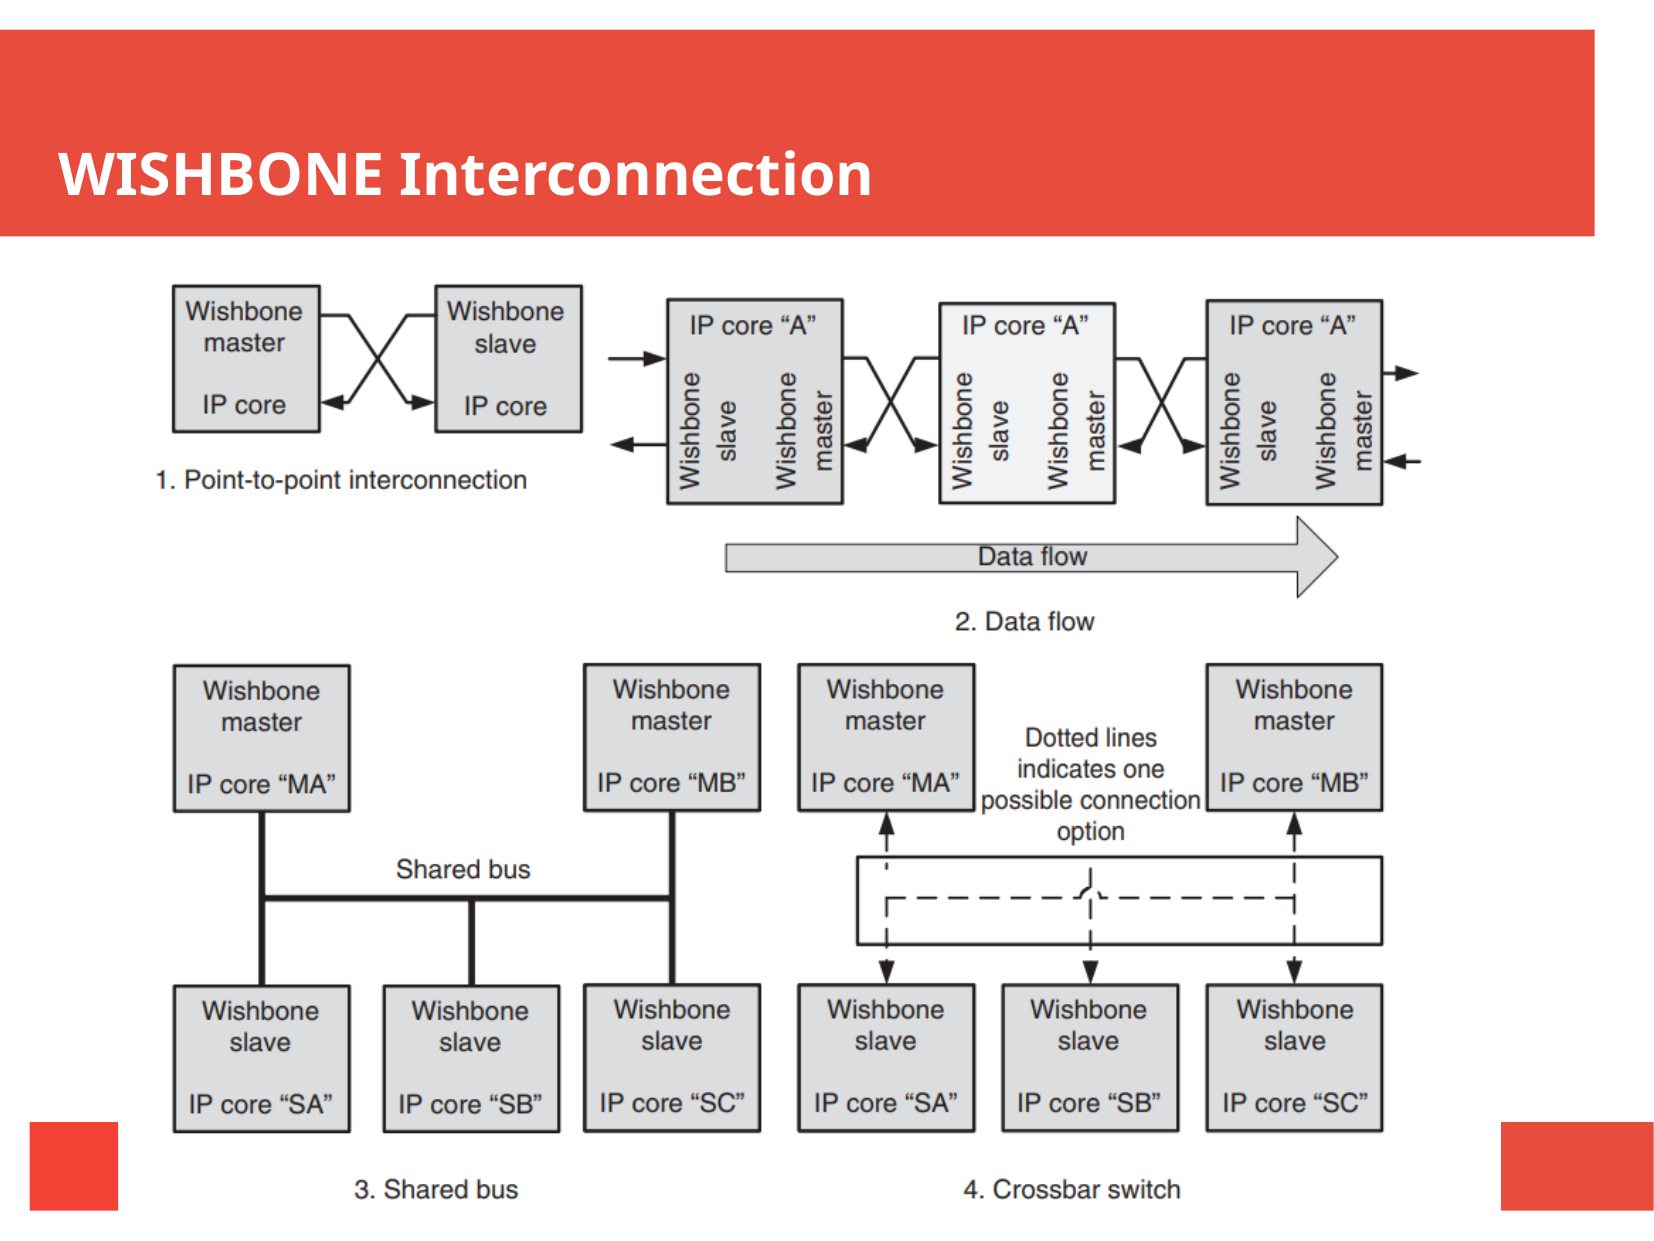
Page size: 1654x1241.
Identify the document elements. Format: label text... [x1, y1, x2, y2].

title WISHBONE Interconnection [59, 59, 1595, 207]
picture [141, 251, 1501, 1217]
